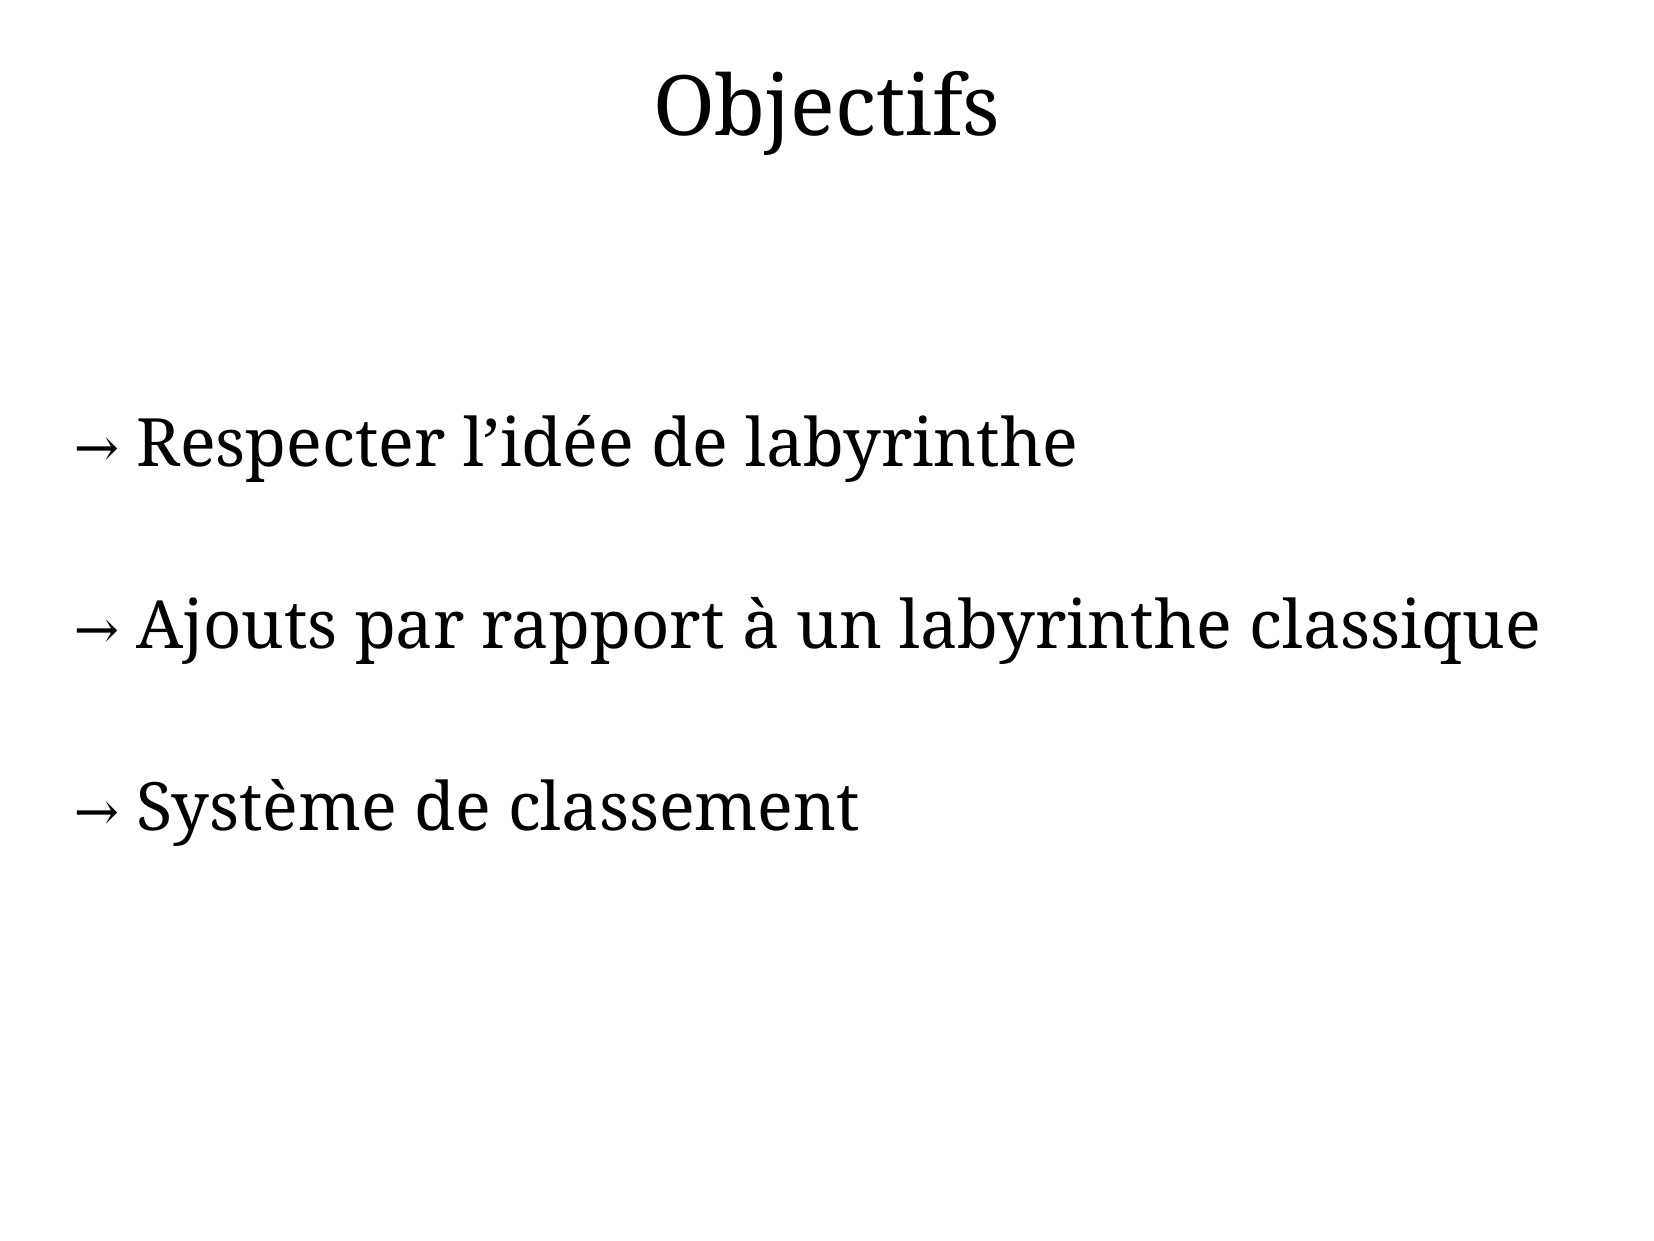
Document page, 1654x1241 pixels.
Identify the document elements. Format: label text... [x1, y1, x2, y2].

text_box → Respecter l’idée de labyrinthe → Ajouts par rapport à un labyrinthe classique → Système de classement [59, 206, 1654, 1241]
text_box Objectifs [0, 0, 1654, 207]
